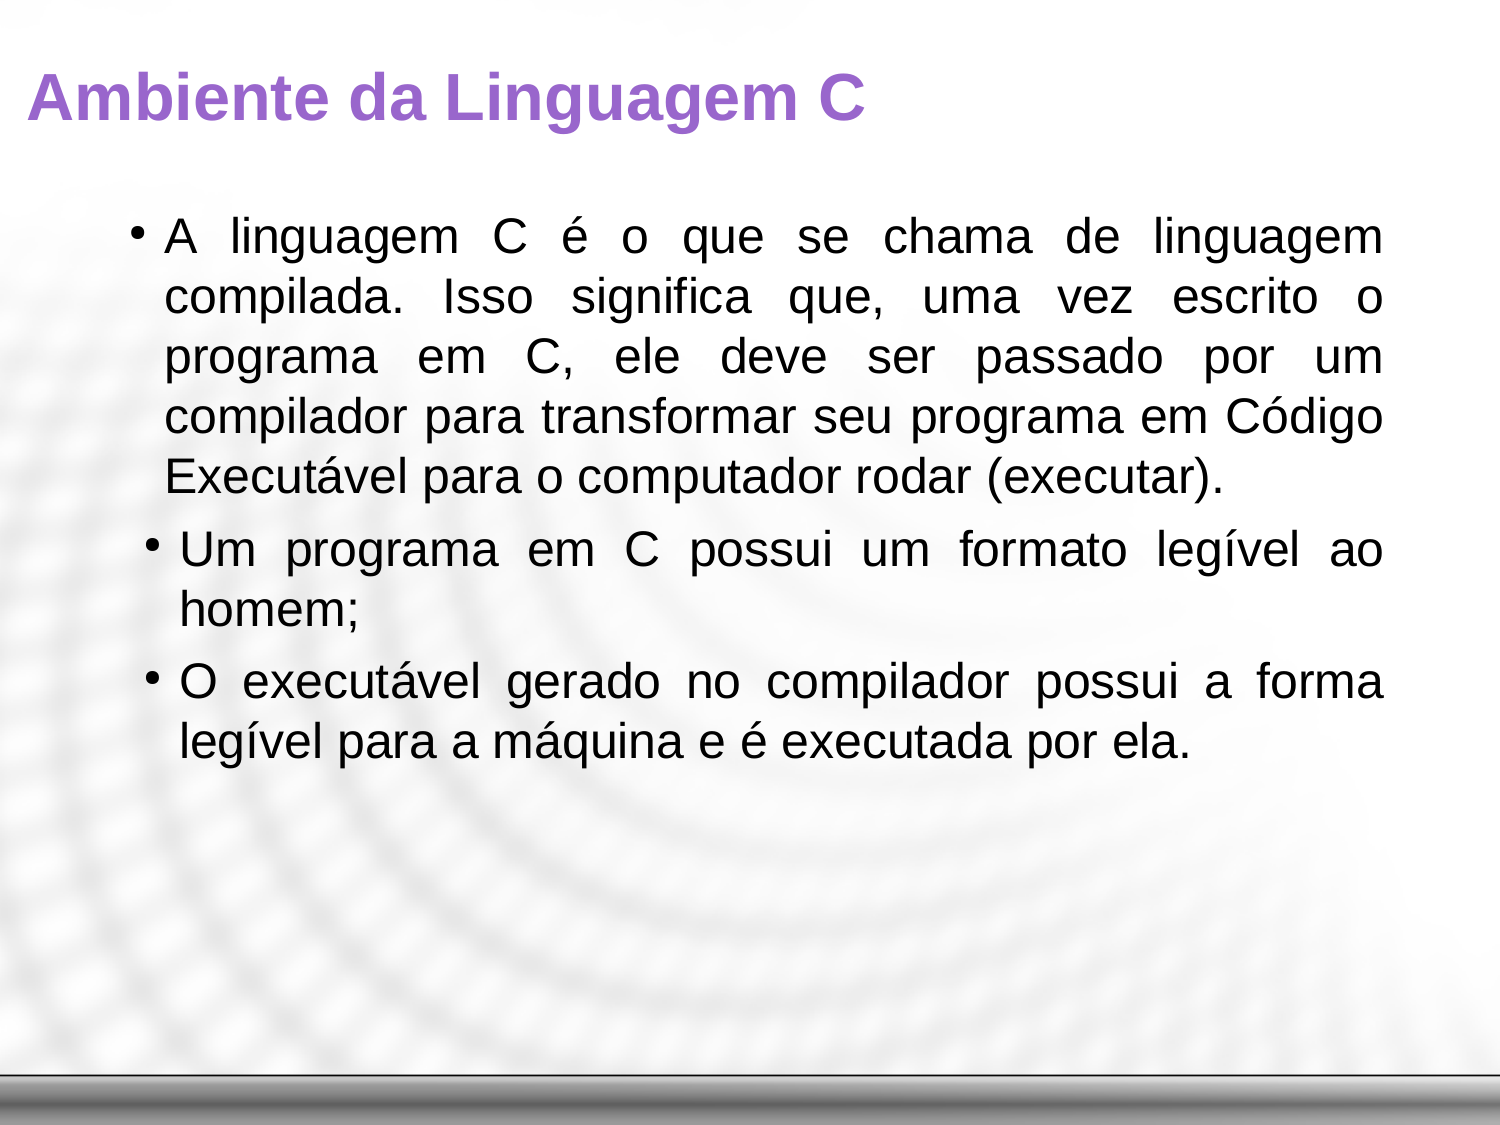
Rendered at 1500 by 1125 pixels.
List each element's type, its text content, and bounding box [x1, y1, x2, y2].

list A linguagem C é o que se chama de linguagem compilada. Isso significa que, uma vez escrito o programa em C, ele deve ser passado por um compilador para transformar seu programa em Código Executável para o computador rodar (executar). Um programa em C possui um formato legível ao homem; O executável gerado no compilador possui a forma legível para a máquina e é executada por ela. [58, 196, 1442, 1036]
title Ambiente da Linguagem C [11, 46, 1365, 142]
picture [0, 0, 1500, 1125]
